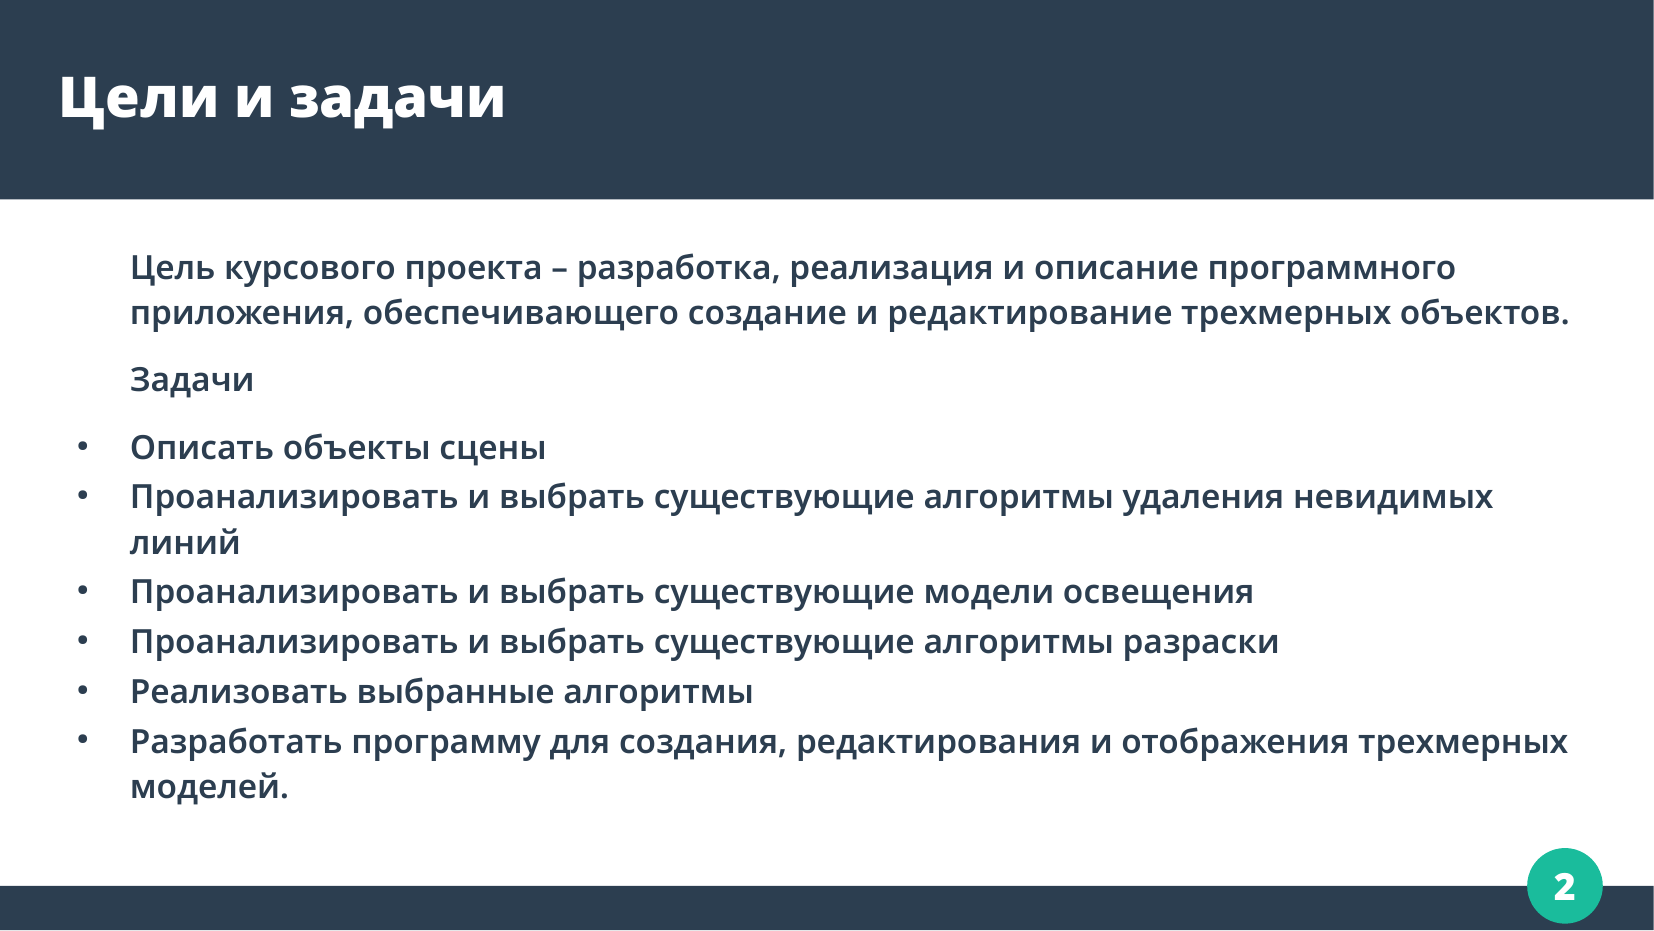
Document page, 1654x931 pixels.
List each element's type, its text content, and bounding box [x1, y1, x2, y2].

title Цели и задачи [59, 37, 1595, 156]
list Цель курсового проекта – разработка, реализация и описание программного приложения, обеспечивающего создание и редактирование трехмерных объектов. Задачи Описать объекты сцены Проанализировать и выбрать существующие алгоритмы удаления невидимых линий Проанализировать и выбрать существующие модели освещения Проанализировать и выбрать существующие алгоритмы разраски Реализовать выбранные алгоритмы Разработать программу для создания, редактирования и отображения трехмерных моделей. [59, 243, 1595, 864]
